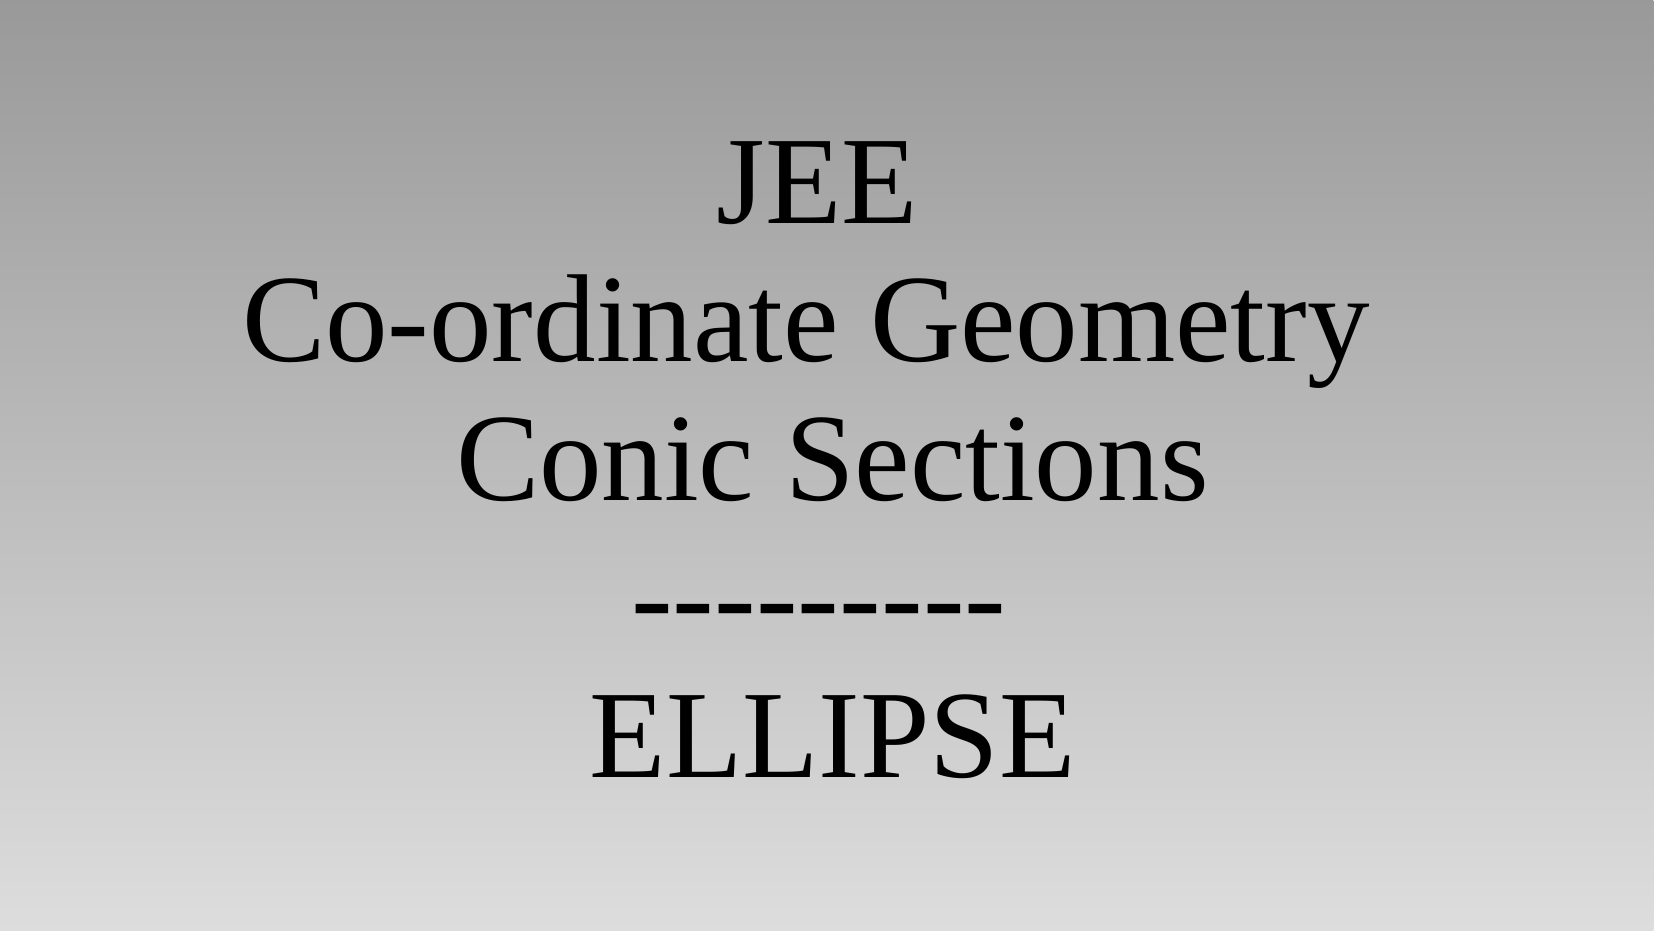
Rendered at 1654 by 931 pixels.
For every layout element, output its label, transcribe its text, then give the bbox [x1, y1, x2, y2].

title JEE Co-ordinate Geometry Conic Sections --------- ELLIPSE [59, 37, 1607, 886]
